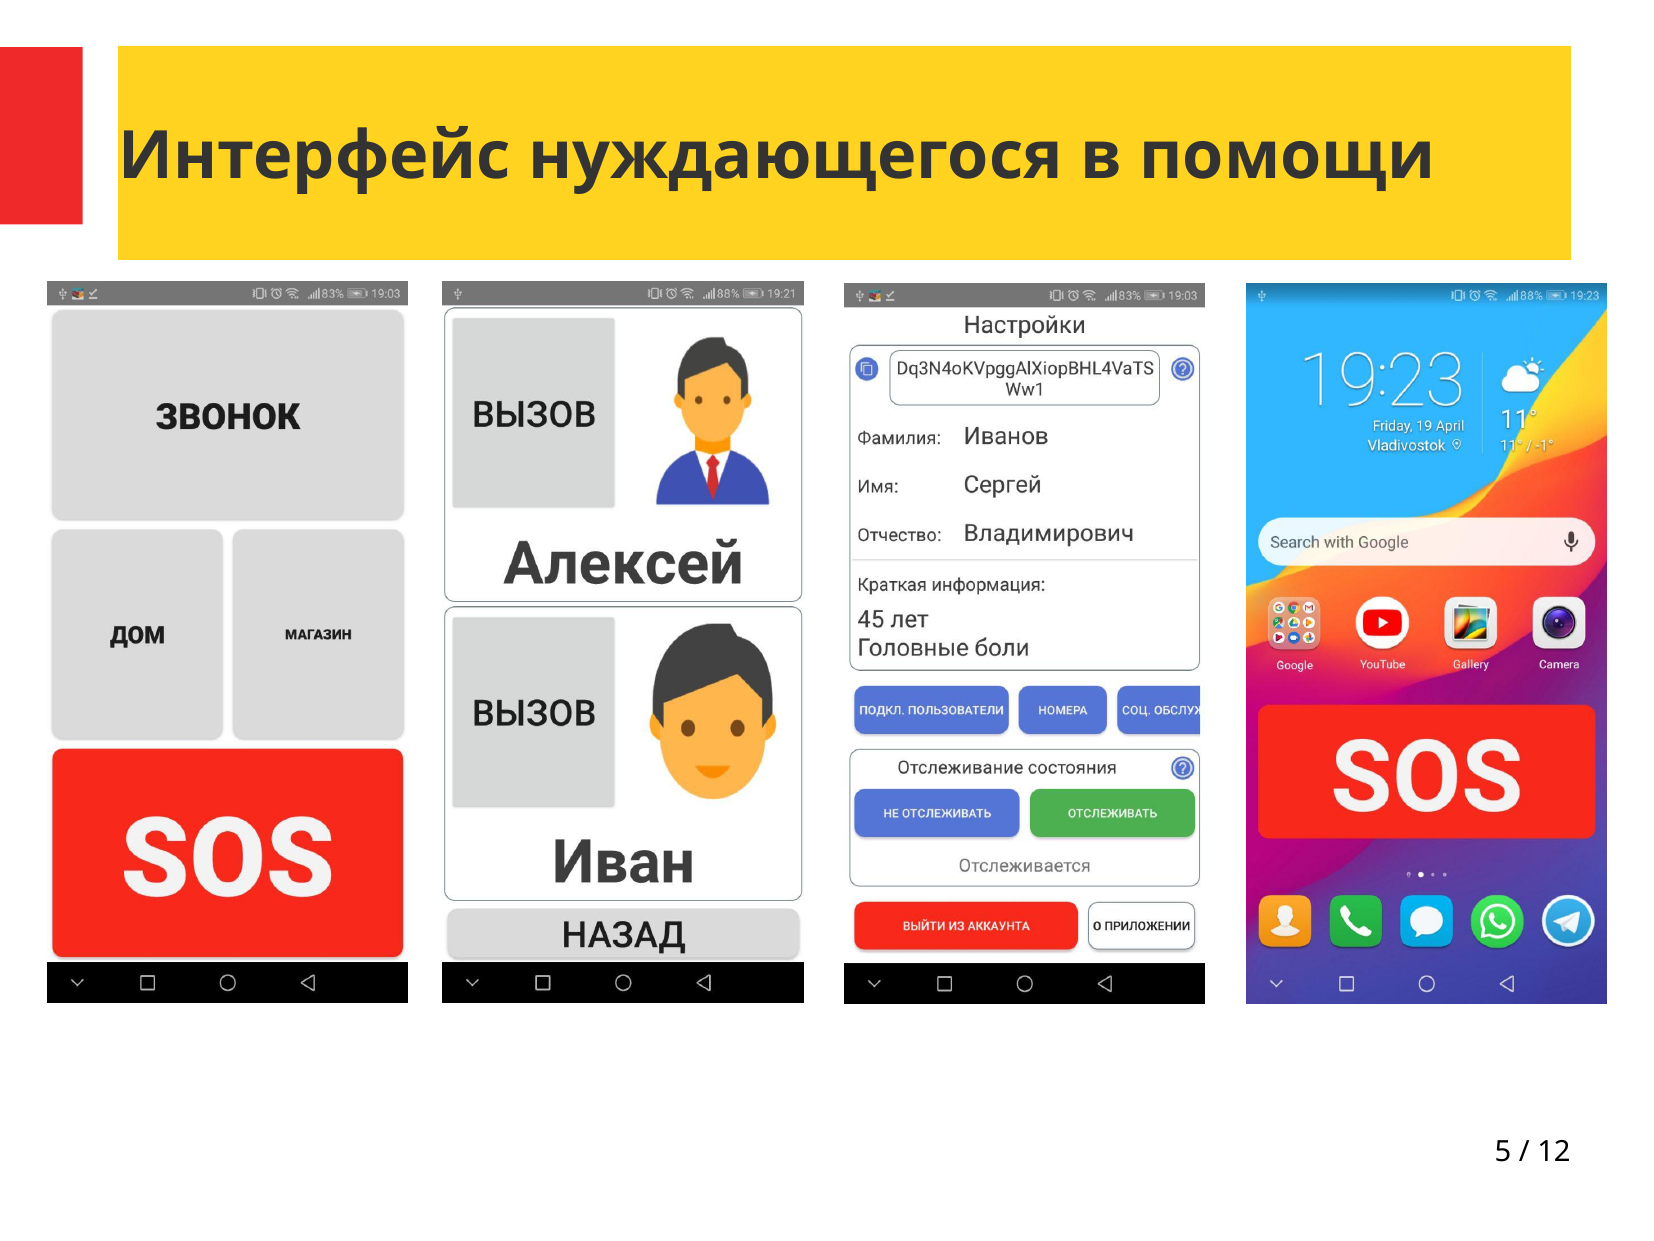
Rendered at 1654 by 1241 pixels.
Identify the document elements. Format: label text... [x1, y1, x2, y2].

picture [442, 281, 804, 1003]
picture [844, 283, 1205, 1004]
title Интерфейс нуждающегося в помощи [118, 45, 1571, 260]
picture [47, 281, 408, 1003]
picture [1246, 283, 1607, 1004]
